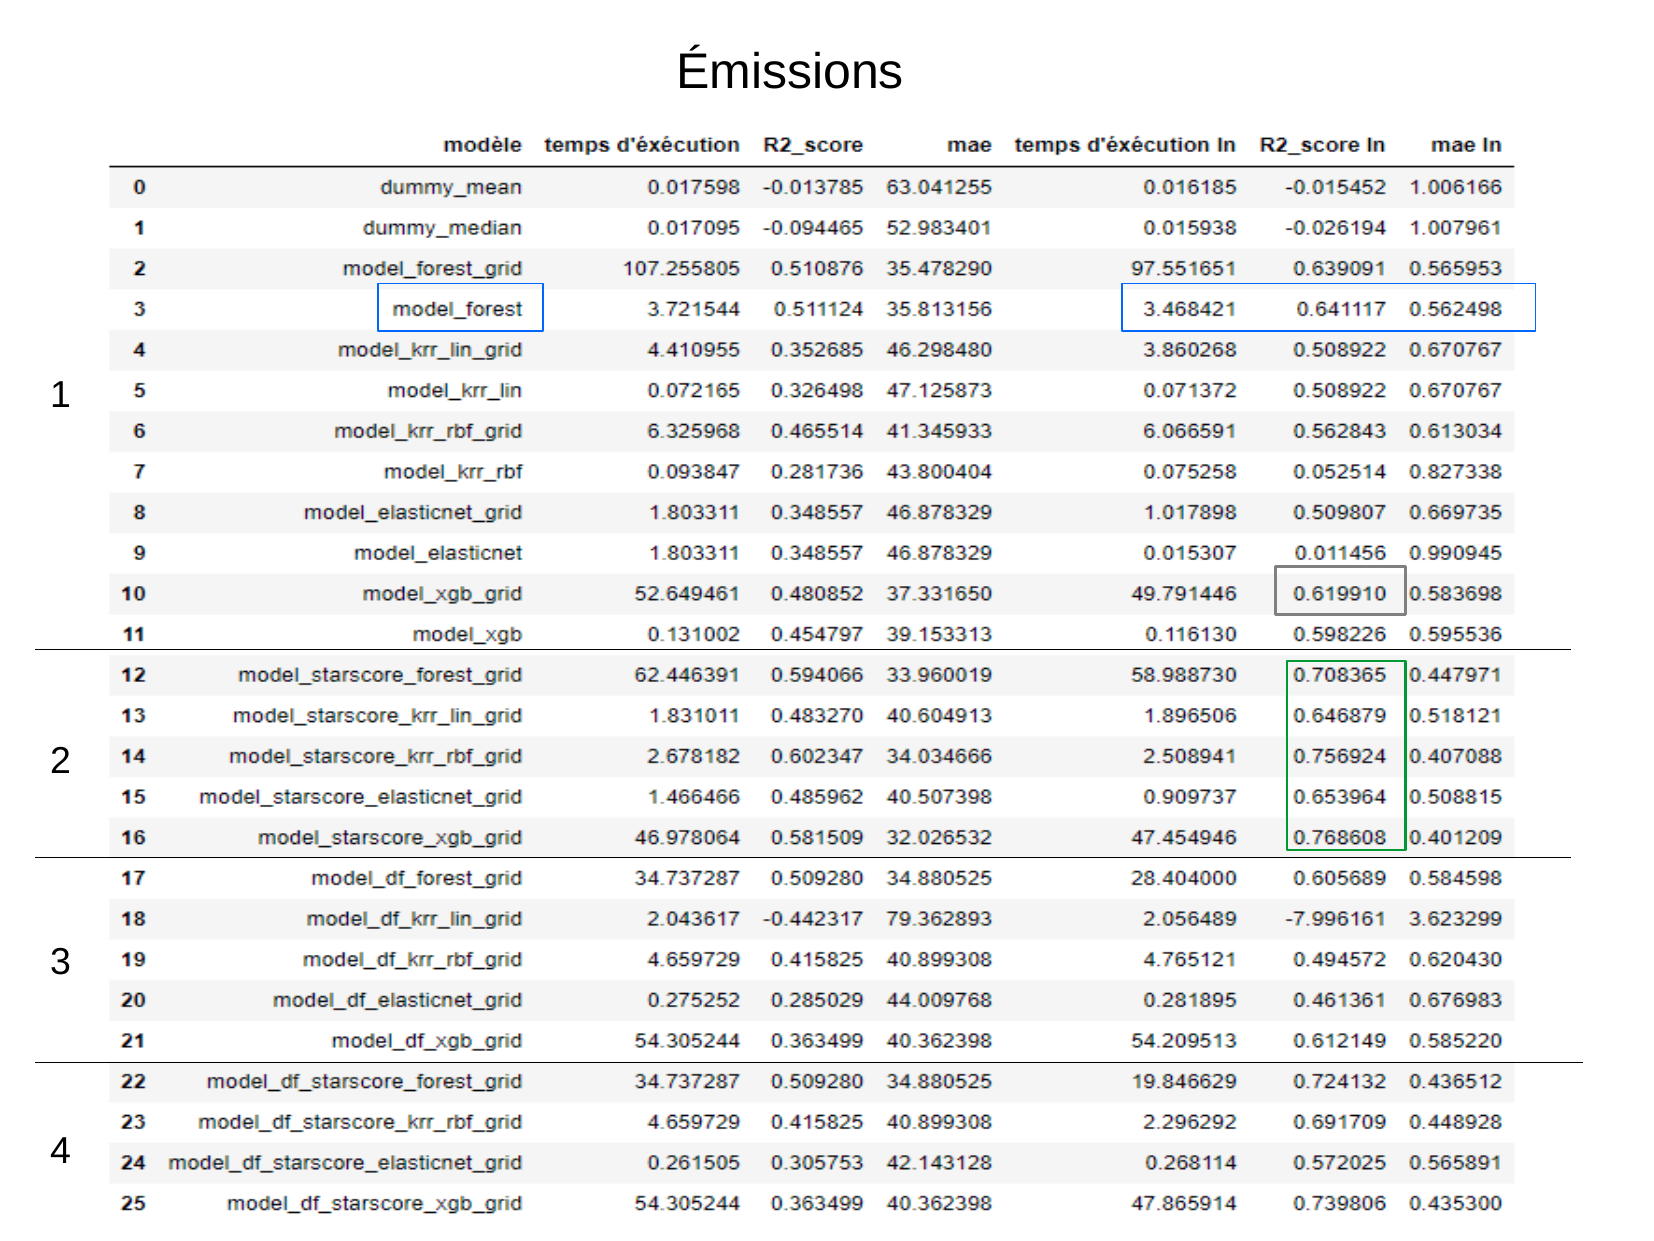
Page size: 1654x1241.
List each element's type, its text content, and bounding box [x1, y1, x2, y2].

picture [106, 650, 1524, 857]
text_box 4 [35, 1122, 95, 1179]
picture [106, 127, 1524, 649]
text_box Émissions [661, 35, 1052, 107]
picture [106, 858, 1524, 1062]
text_box 2 [35, 732, 95, 790]
picture [106, 1063, 1524, 1226]
picture [1123, 284, 1524, 330]
text_box 1 [35, 366, 83, 424]
text_box 3 [35, 933, 95, 990]
